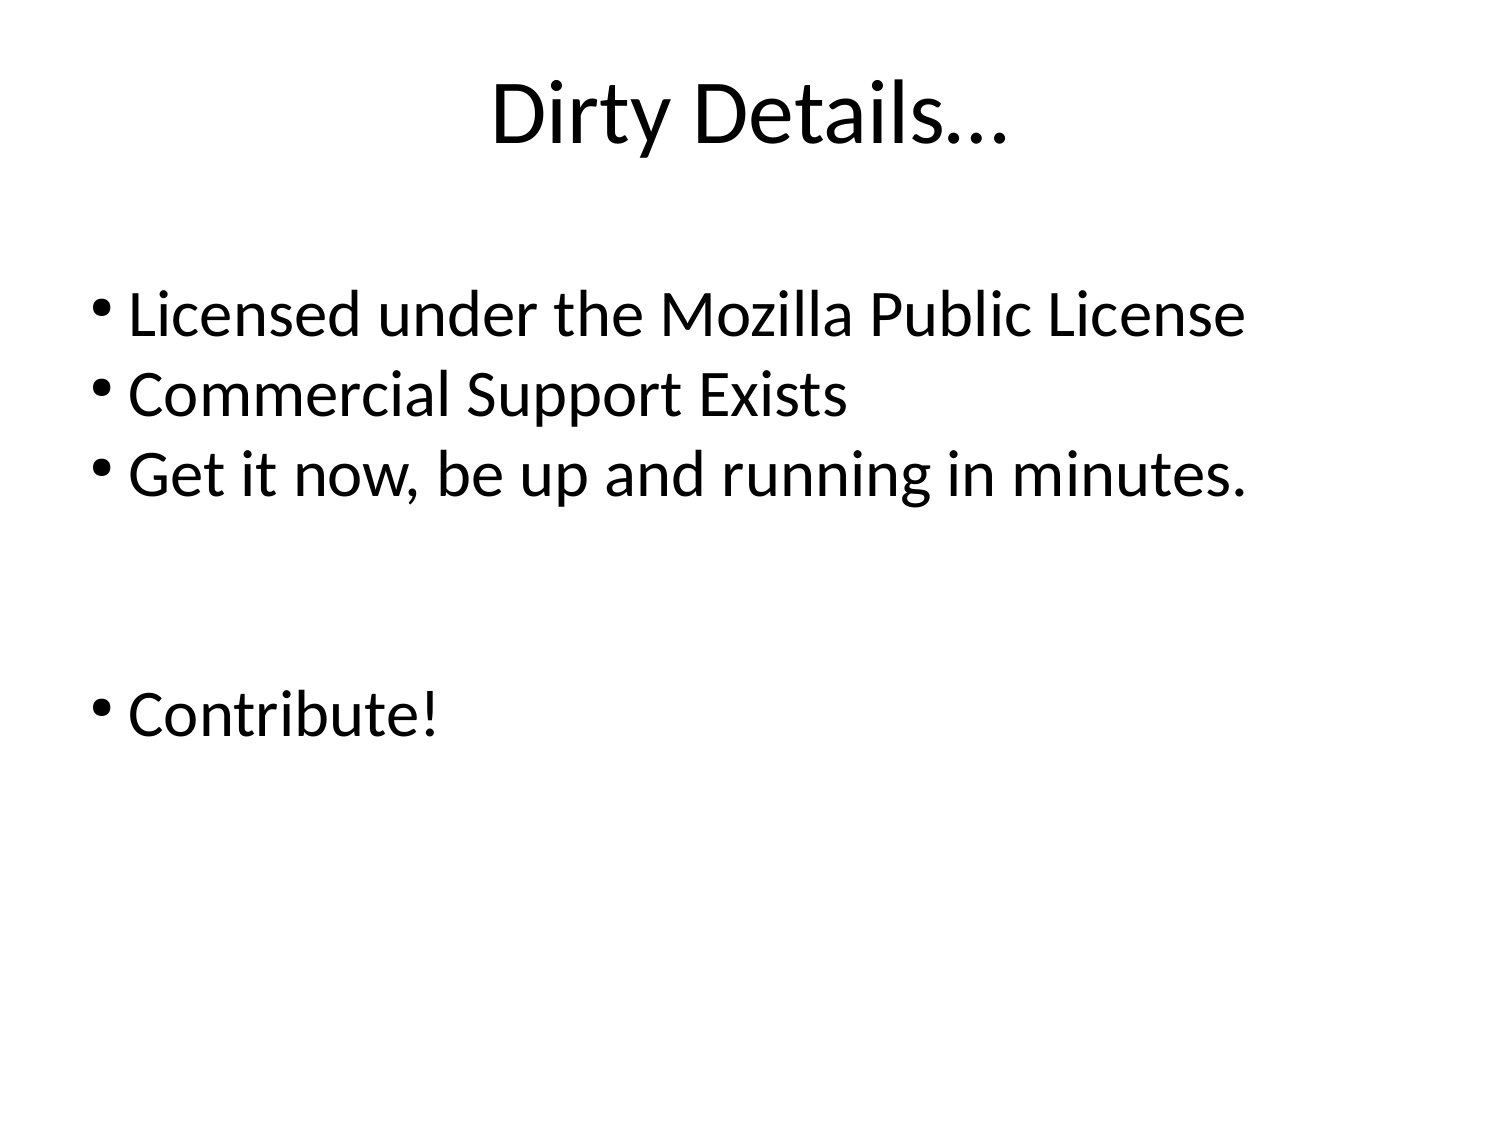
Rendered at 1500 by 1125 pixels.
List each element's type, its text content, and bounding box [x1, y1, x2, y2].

text_box Dirty Details… [75, 45, 1425, 233]
text_box Licensed under the Mozilla Public License Commercial Support Exists Get it now, be up and running in minutes. Contribute! [75, 262, 1425, 1005]
